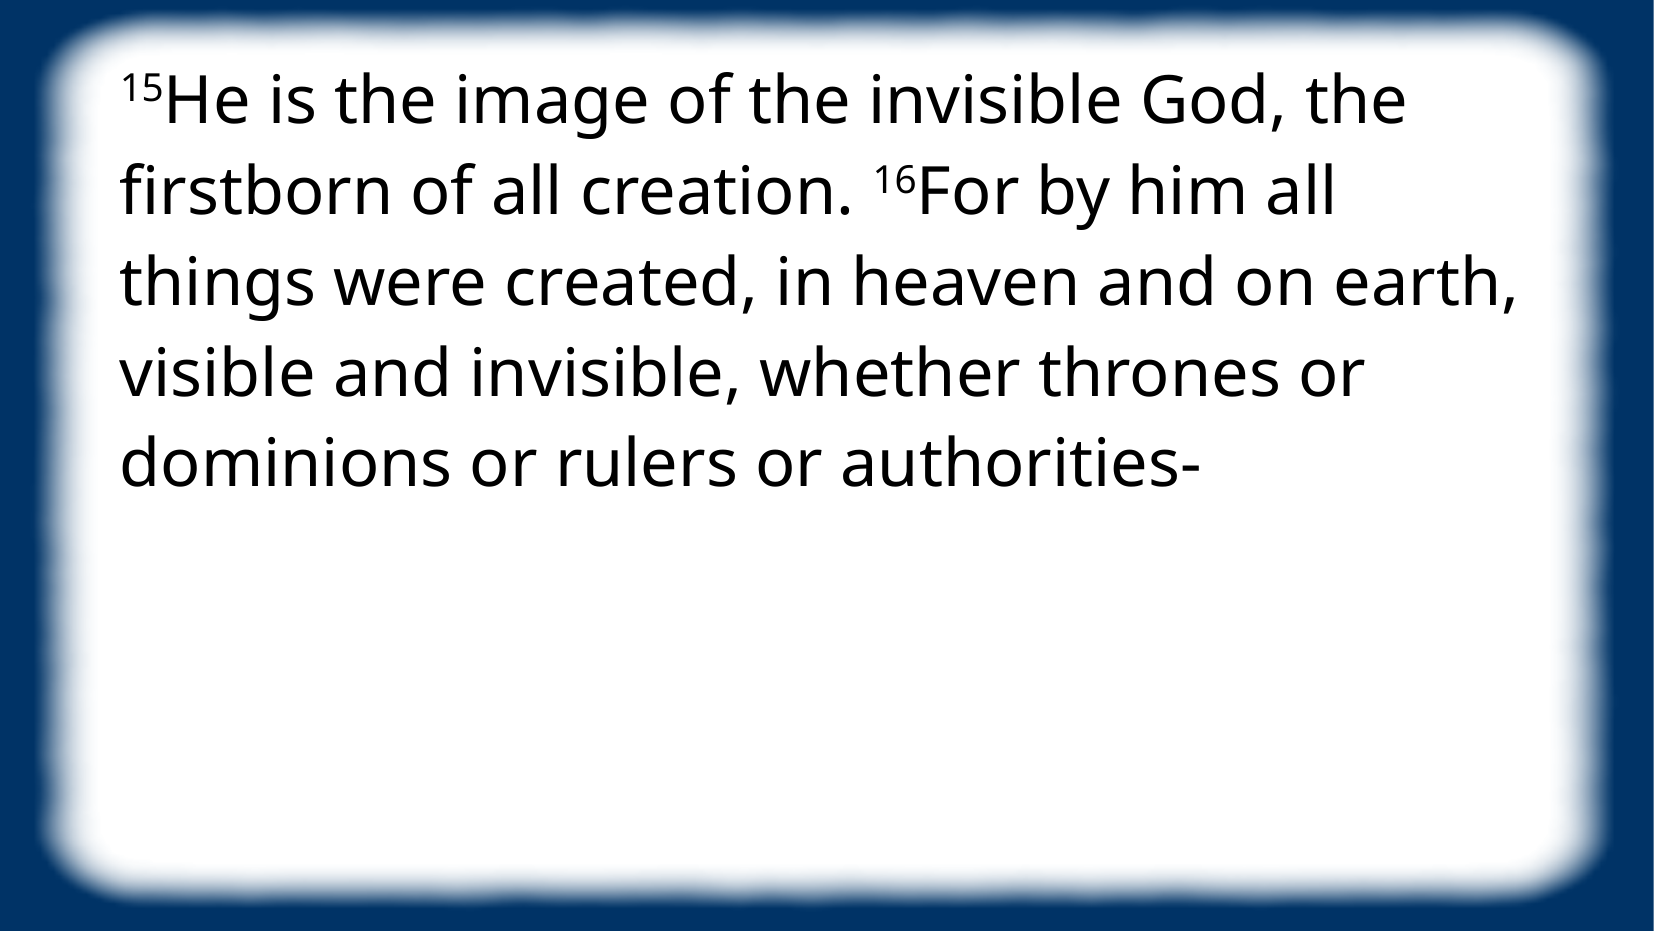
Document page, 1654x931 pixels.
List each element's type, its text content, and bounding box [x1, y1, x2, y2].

picture [0, 0, 1654, 931]
text_box 15He is the image of the invisible God, the firstborn of all creation. 16For by him all things were created, in heaven and on earth, visible and invisible, whether thrones or dominions or rulers or authorities- [105, 45, 1546, 504]
